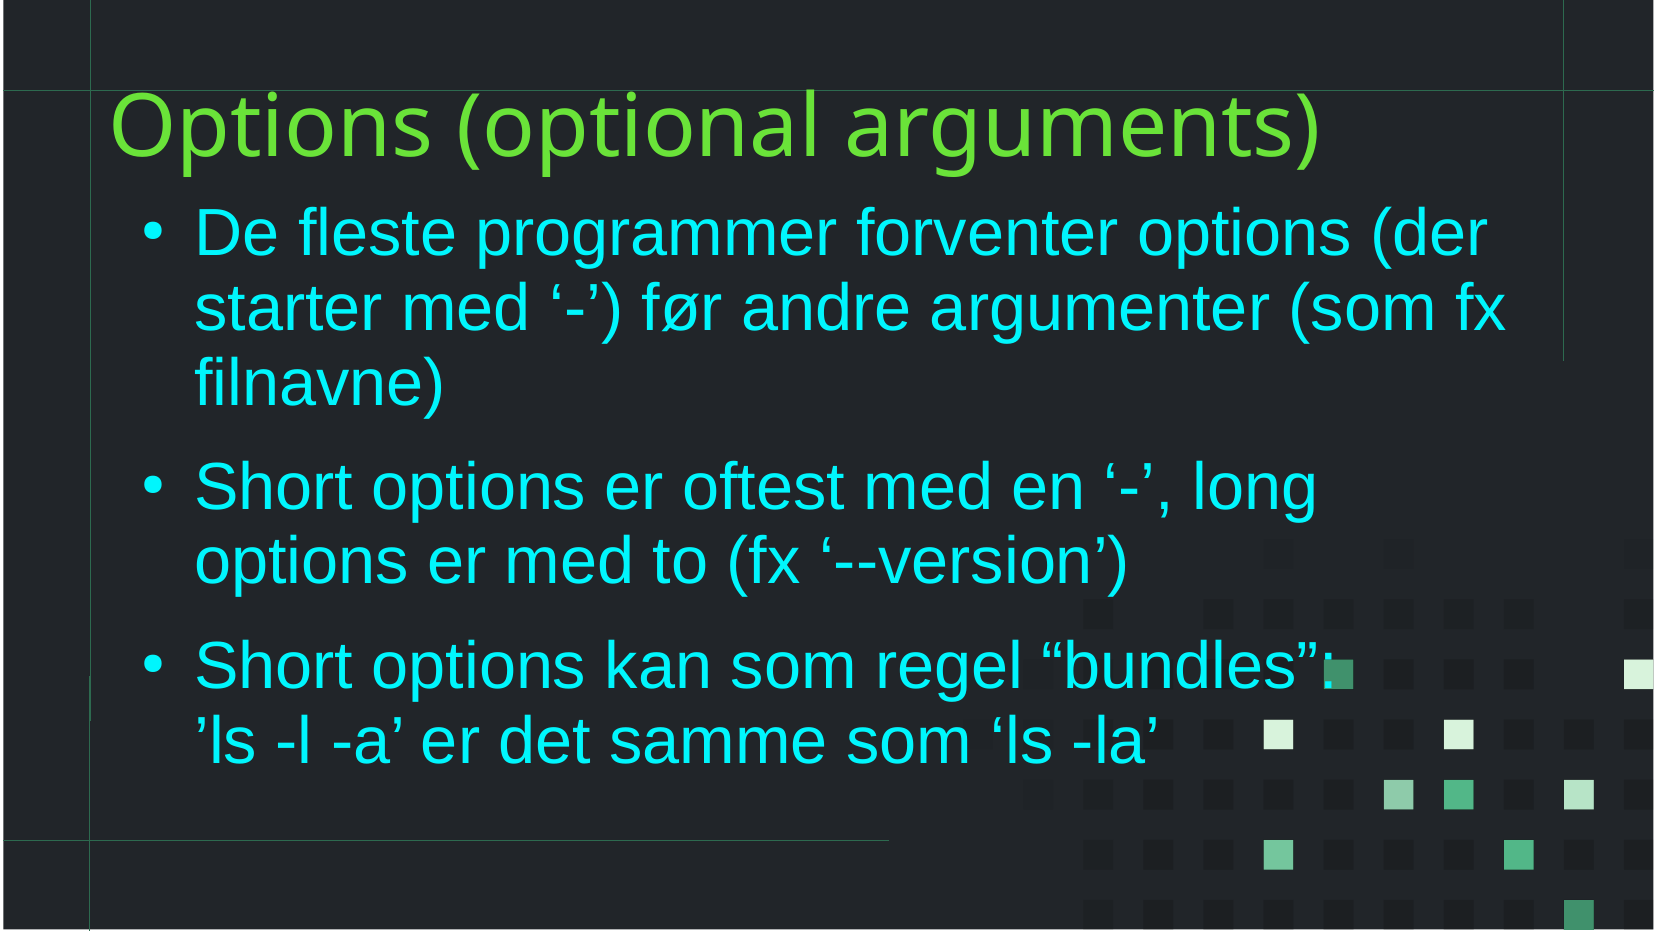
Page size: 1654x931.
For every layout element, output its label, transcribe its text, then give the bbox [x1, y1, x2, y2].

title Options (optional arguments) [108, 45, 1564, 201]
list De fleste programmer forventer options (der starter med ‘-’) før andre argumenter (som fx filnavne) Short options er oftest med en ‘-’, long options er med to (fx ‘--version’) Short options kan som regel “bundles”: ’ls -l -a’ er det samme som ‘ls -la’ [123, 195, 1519, 811]
picture [963, 539, 1654, 930]
